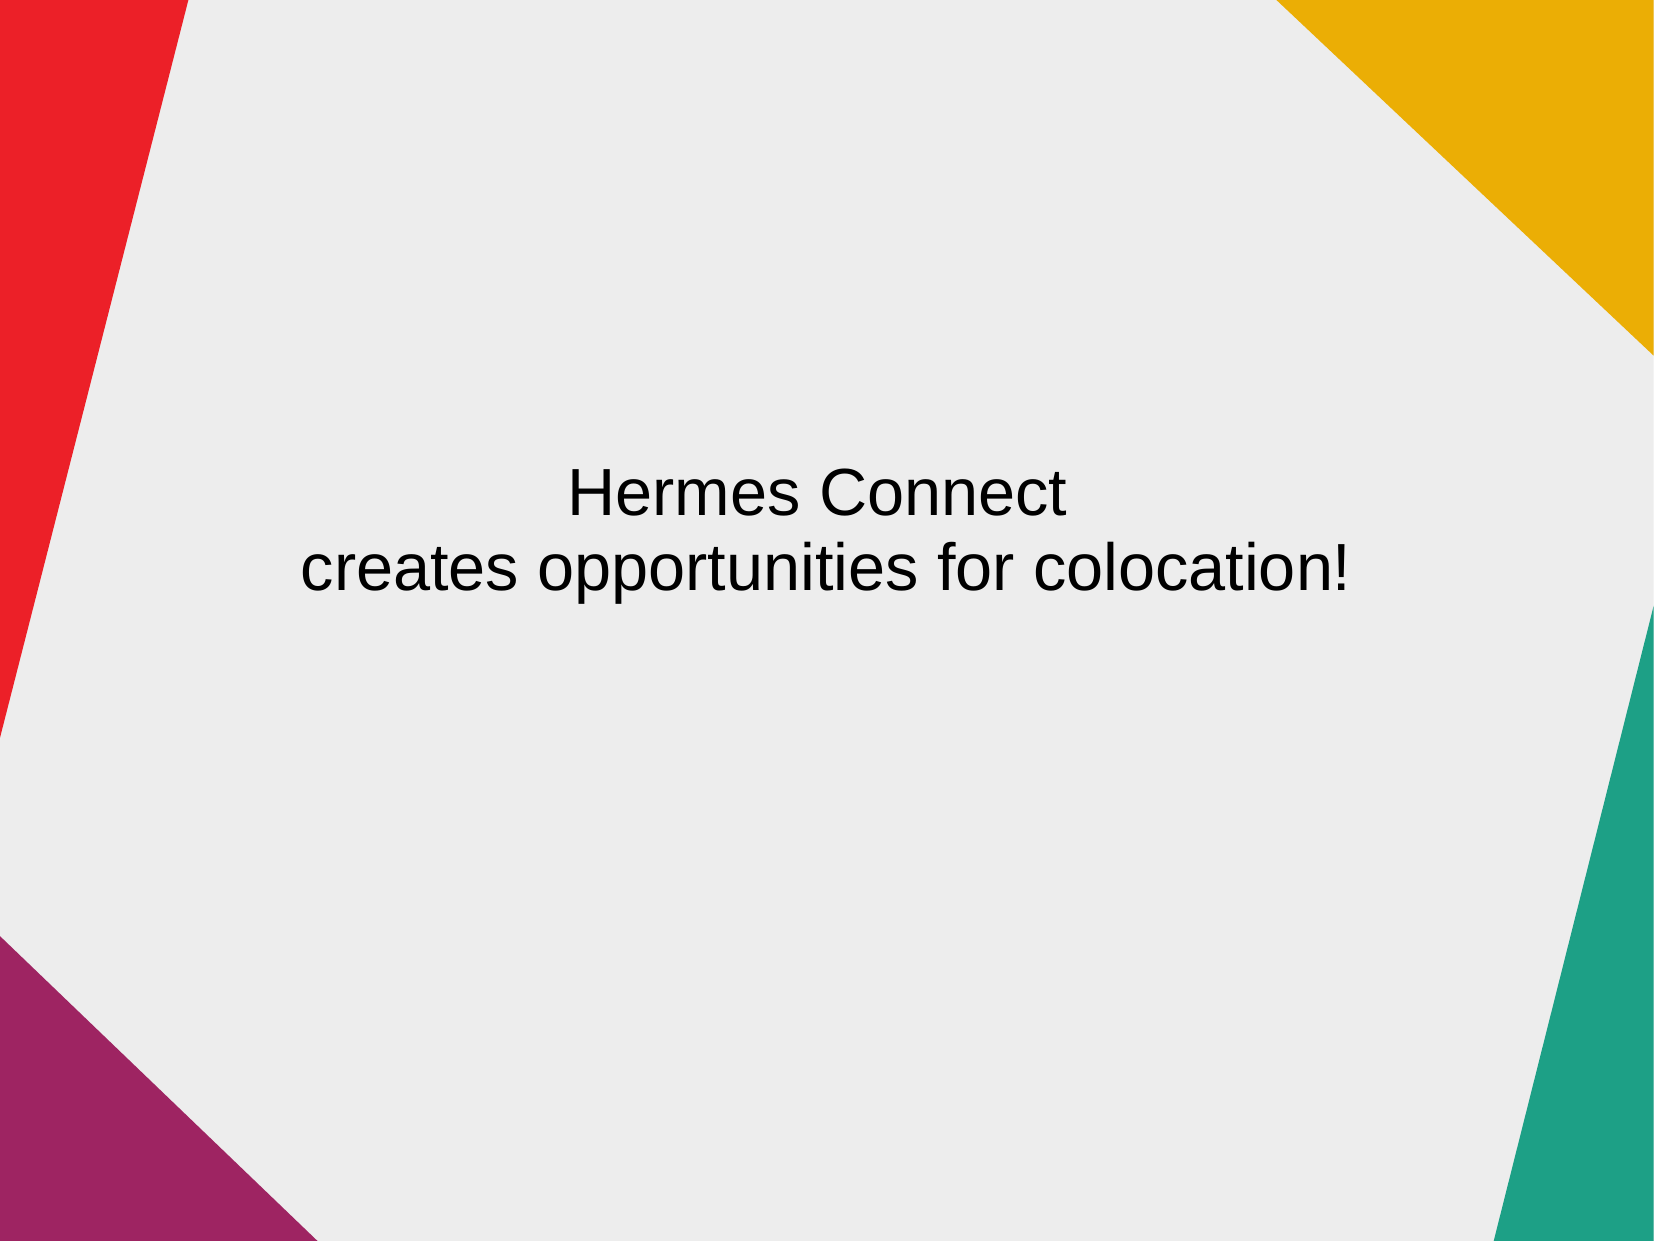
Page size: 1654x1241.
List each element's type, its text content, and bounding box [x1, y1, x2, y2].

subtitle Hermes Connect creates opportunities for colocation! [114, 73, 1539, 986]
